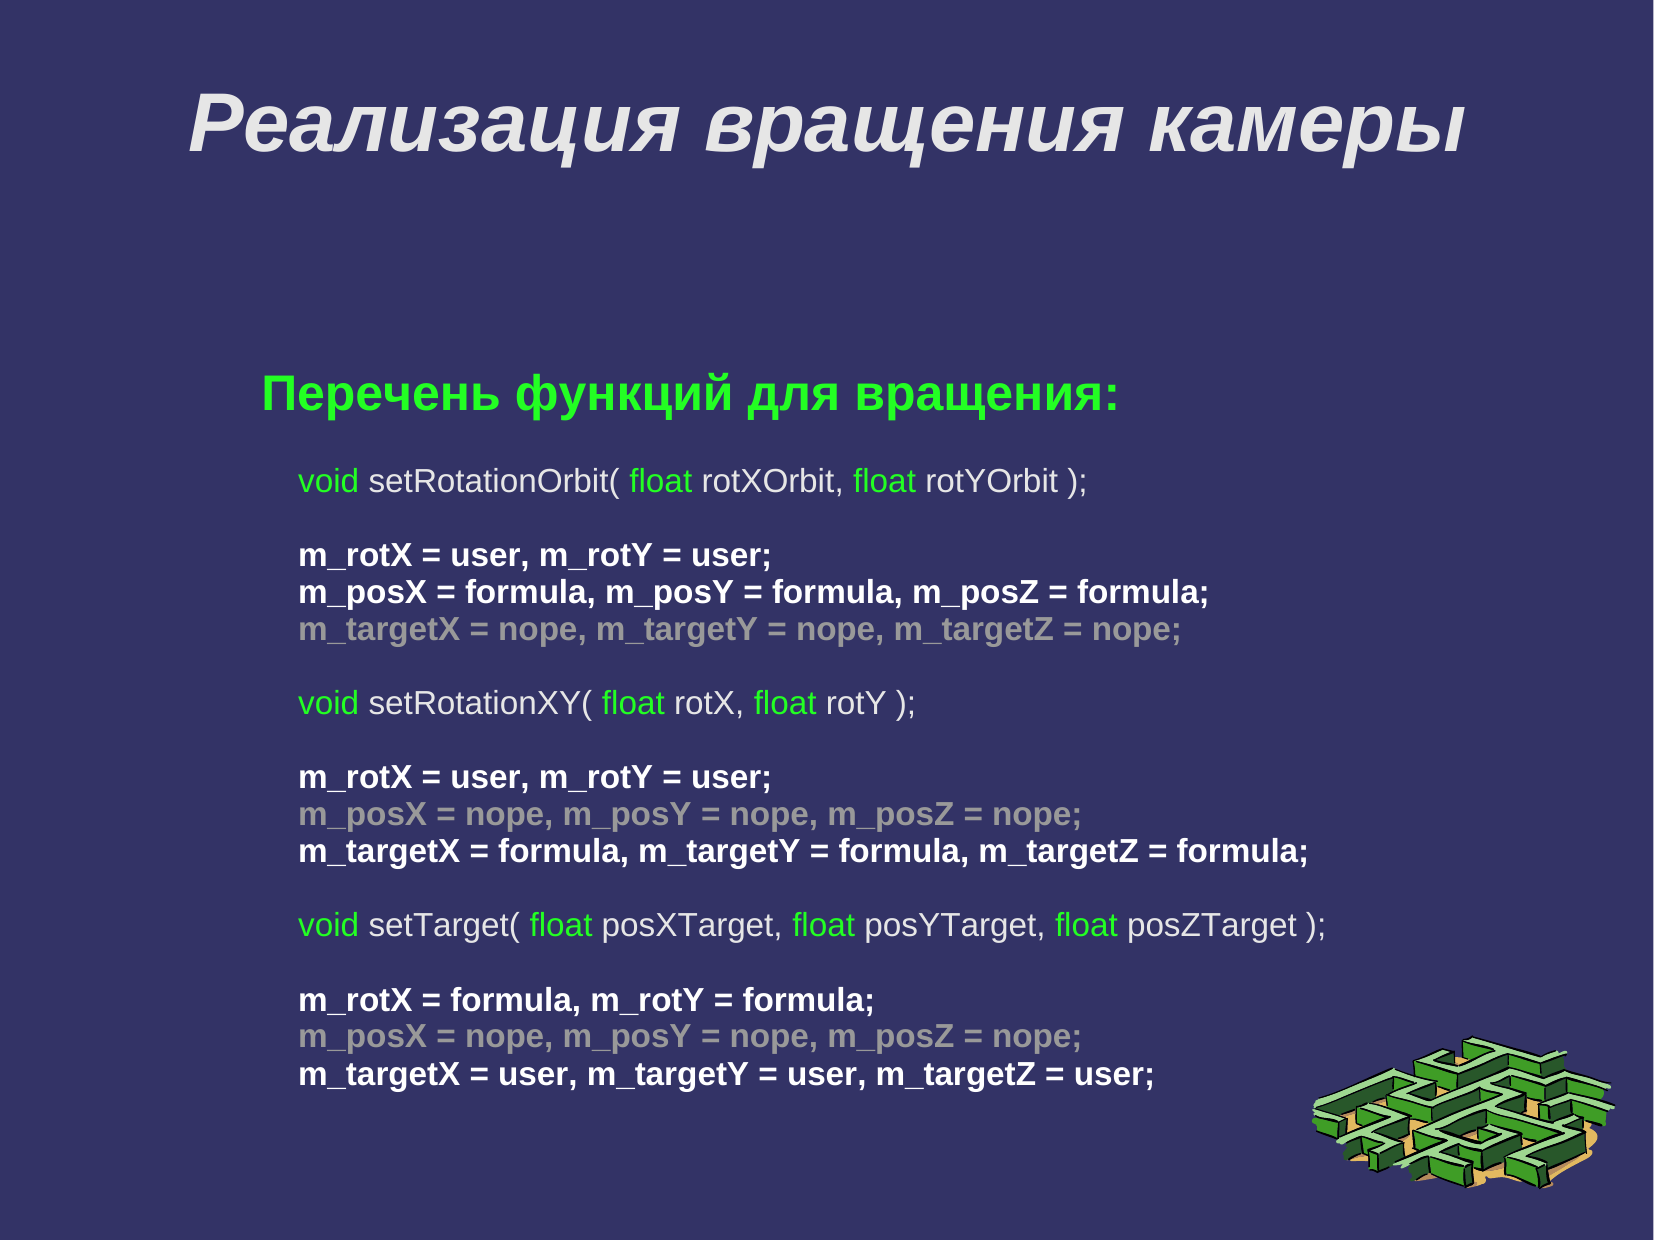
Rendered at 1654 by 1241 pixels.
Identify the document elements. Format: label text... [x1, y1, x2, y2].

title Реализация вращения камеры [121, 19, 1534, 227]
list Перечень функций для вращения: void setRotationOrbit( float rotXOrbit, float rotYOrbit ); m_rotX = user, m_rotY = user; m_posX = formula, m_posY = formula, m_posZ = formula; m_targetX = nope, m_targetY = nope, m_targetZ = nope; void setRotationXY( float rotX, float rotY ); m_rotX = user, m_rotY = user; m_posX = nope, m_posY = nope, m_posZ = nope; m_targetX = formula, m_targetY = formula, m_targetZ = formula; void setTarget( float posXTarget, float posYTarget, float posZTarget ); m_rotX = formula, m_rotY = formula; m_posX = nope, m_posY = nope, m_posZ = nope; m_targetX = user, m_targetY = user, m_targetZ = user; [178, 364, 1570, 1219]
